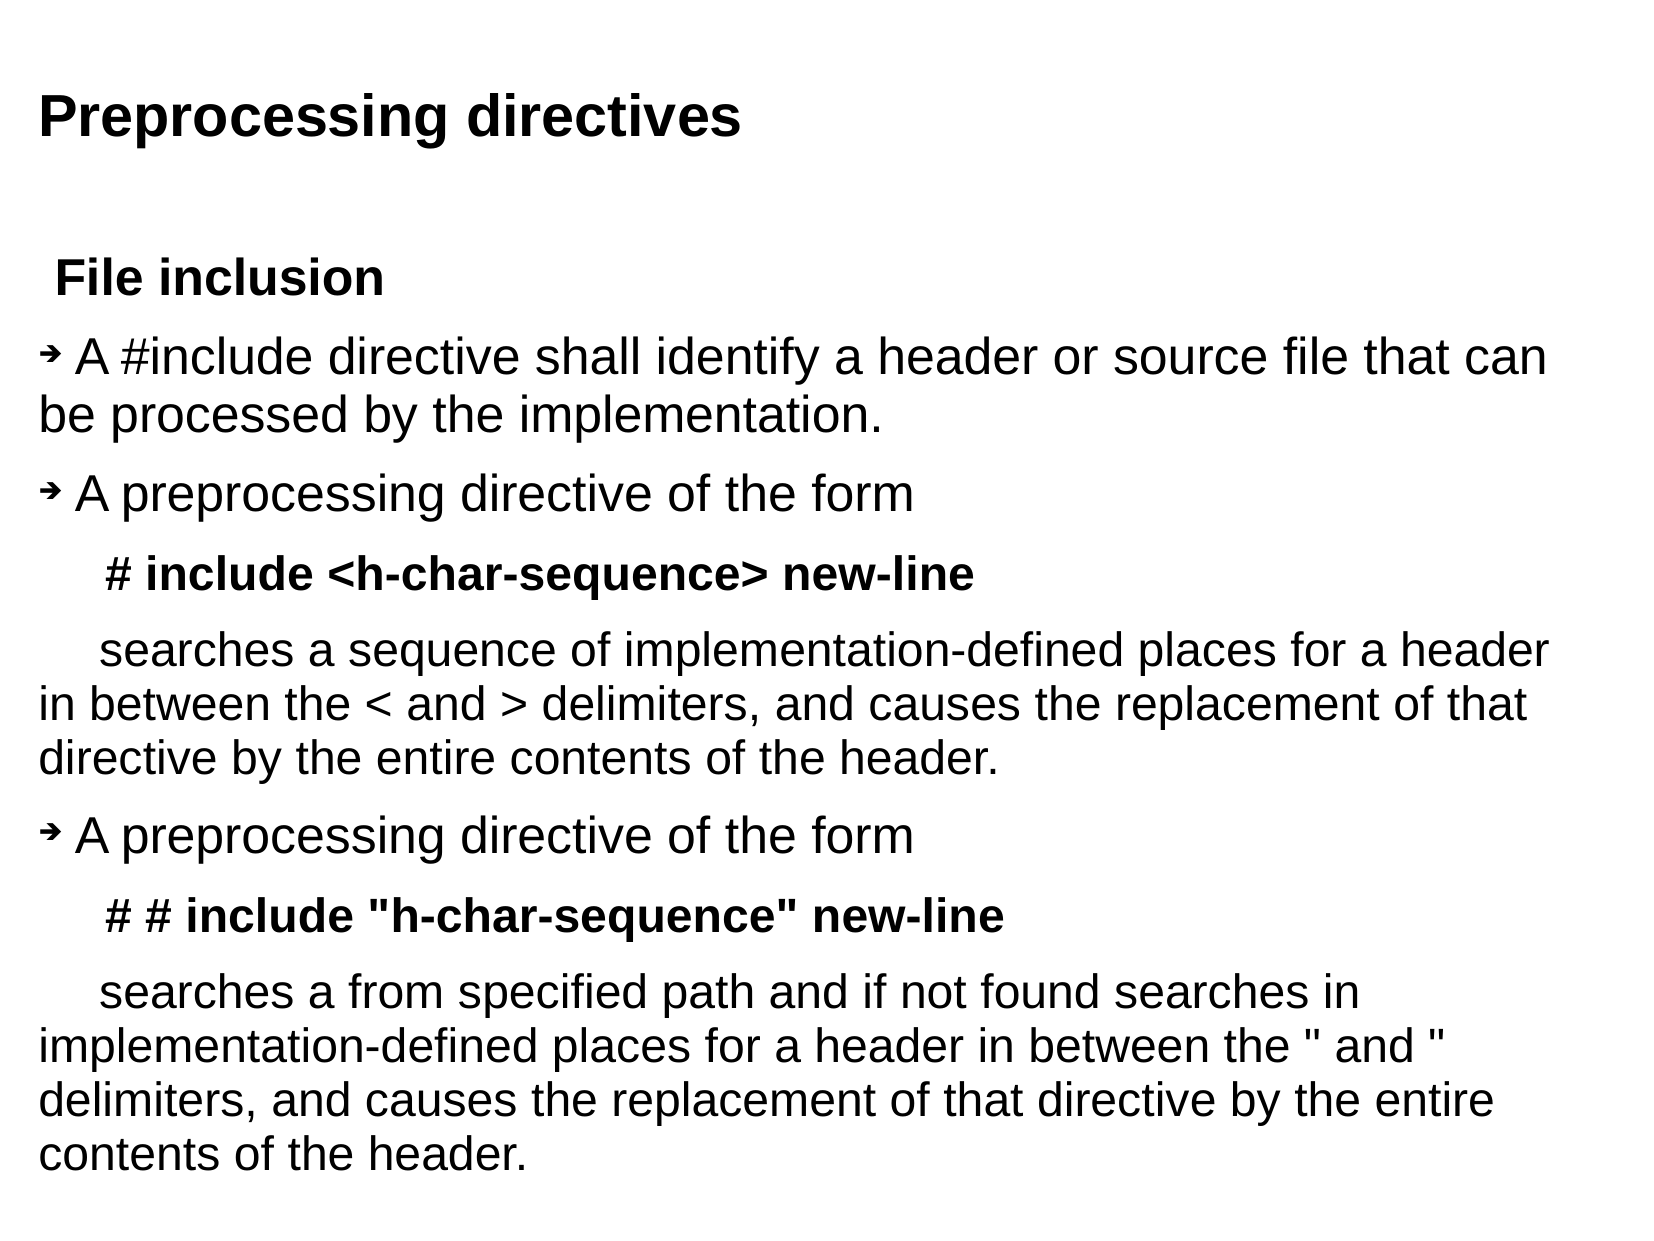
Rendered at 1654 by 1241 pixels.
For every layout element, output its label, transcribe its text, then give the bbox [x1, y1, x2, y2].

text_box Preprocessing directives File inclusion A #include directive shall identify a header or source file that can be processed by the implementation. A preprocessing directive of the form # include <h-char-sequence> new-line searches a sequence of implementation-defined places for a header in between the < and > delimiters, and causes the replacement of that directive by the entire contents of the header. A preprocessing directive of the form # # include "h-char-sequence" new-line searches a from specified path and if not found searches in implementation-defined places for a header in between the " and " delimiters, and causes the replacement of that directive by the entire contents of the header. [23, 75, 1576, 1201]
